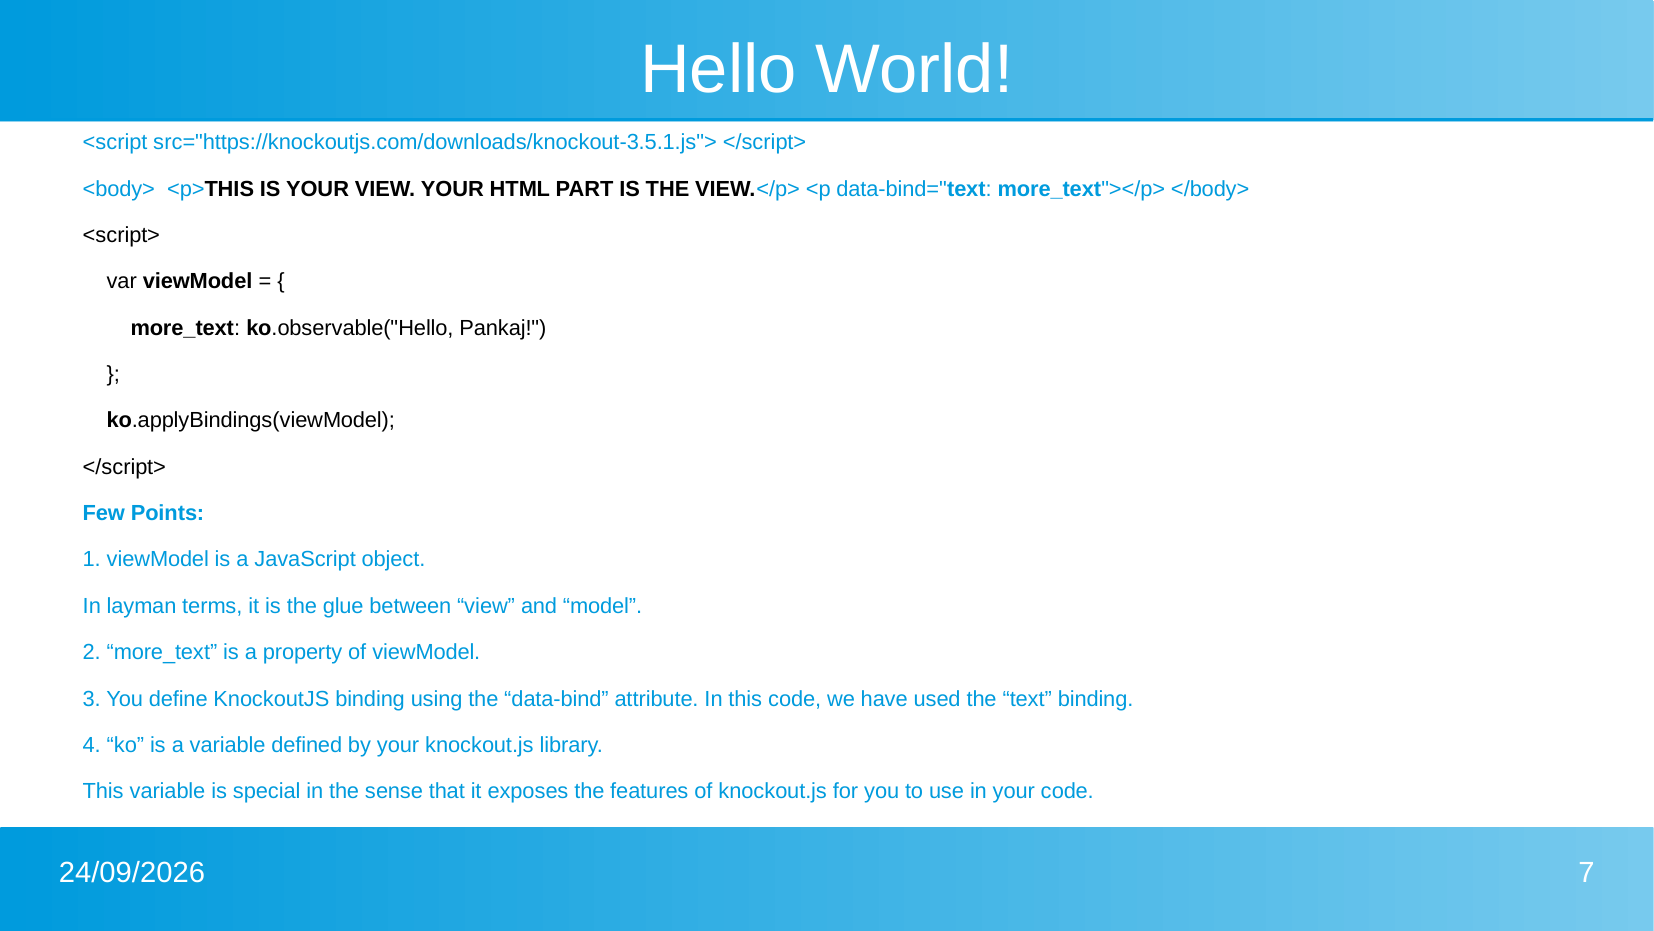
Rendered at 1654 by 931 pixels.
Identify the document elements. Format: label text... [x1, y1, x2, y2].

list <script src="https://knockoutjs.com/downloads/knockout-3.5.1.js"> </script> <body> <p>THIS IS YOUR VIEW. YOUR HTML PART IS THE VIEW.</p> <p data-bind="text: more_text"></p> </body> <script> var viewModel = { more_text: ko.observable("Hello, Pankaj!") }; ko.applyBindings(viewModel); </script> Few Points: 1. viewModel is a JavaScript object. In layman terms, it is the glue between “view” and “model”. 2. “more_text” is a property of viewModel. 3. You define KnockoutJS binding using the “data-bind” attribute. In this code, we have used the “text” binding. 4. “ko” is a variable defined by your knockout.js library. This variable is special in the sense that it exposes the features of knockout.js for you to use in your code. [11, 129, 1548, 827]
title Hello World! [59, 29, 1595, 108]
